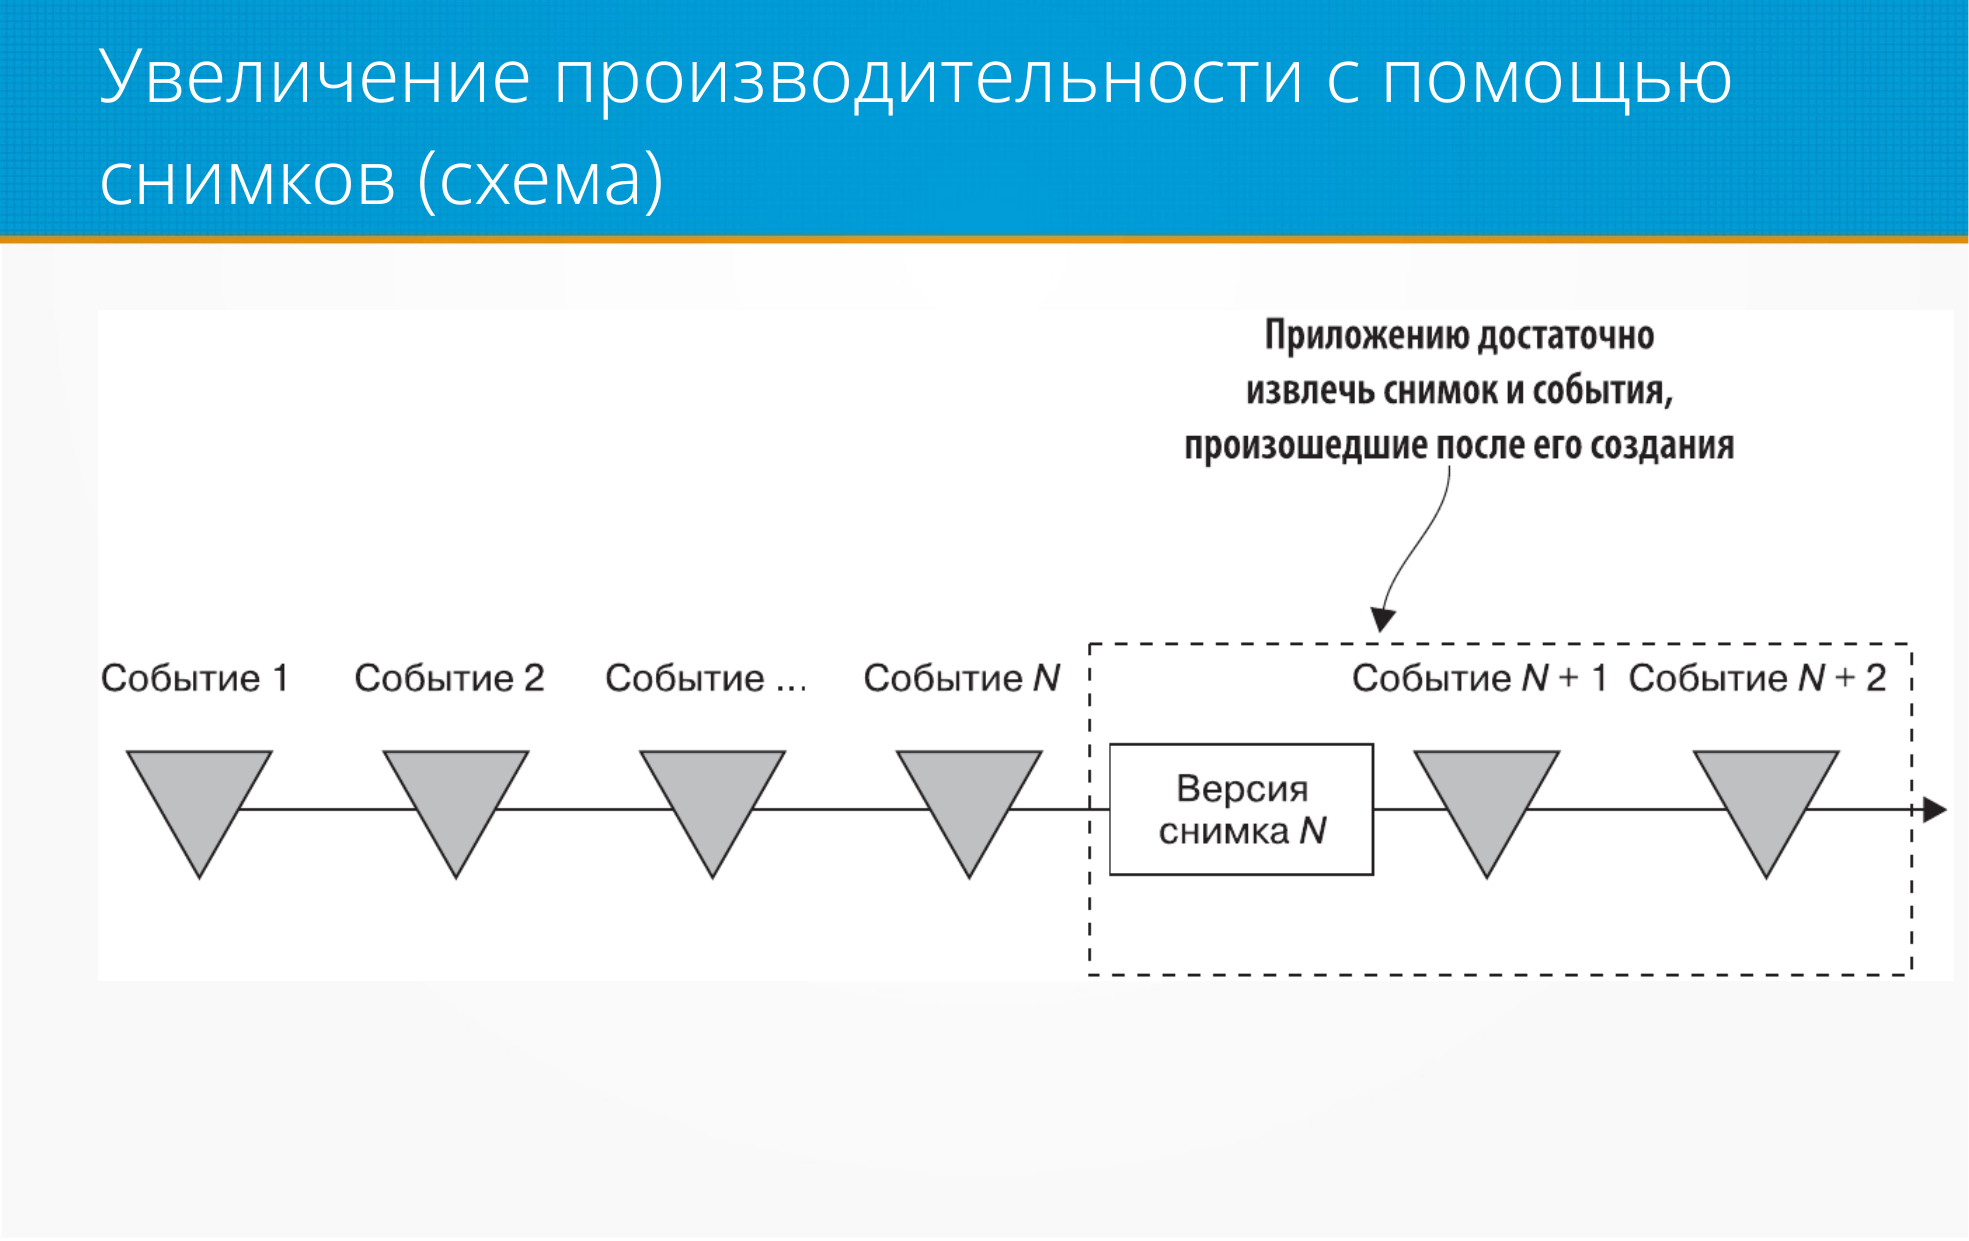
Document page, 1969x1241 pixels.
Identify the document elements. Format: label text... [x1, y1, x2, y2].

picture [0, 233, 1969, 1241]
title Увеличение производительности с помощью снимков (схема) [98, 19, 1870, 227]
